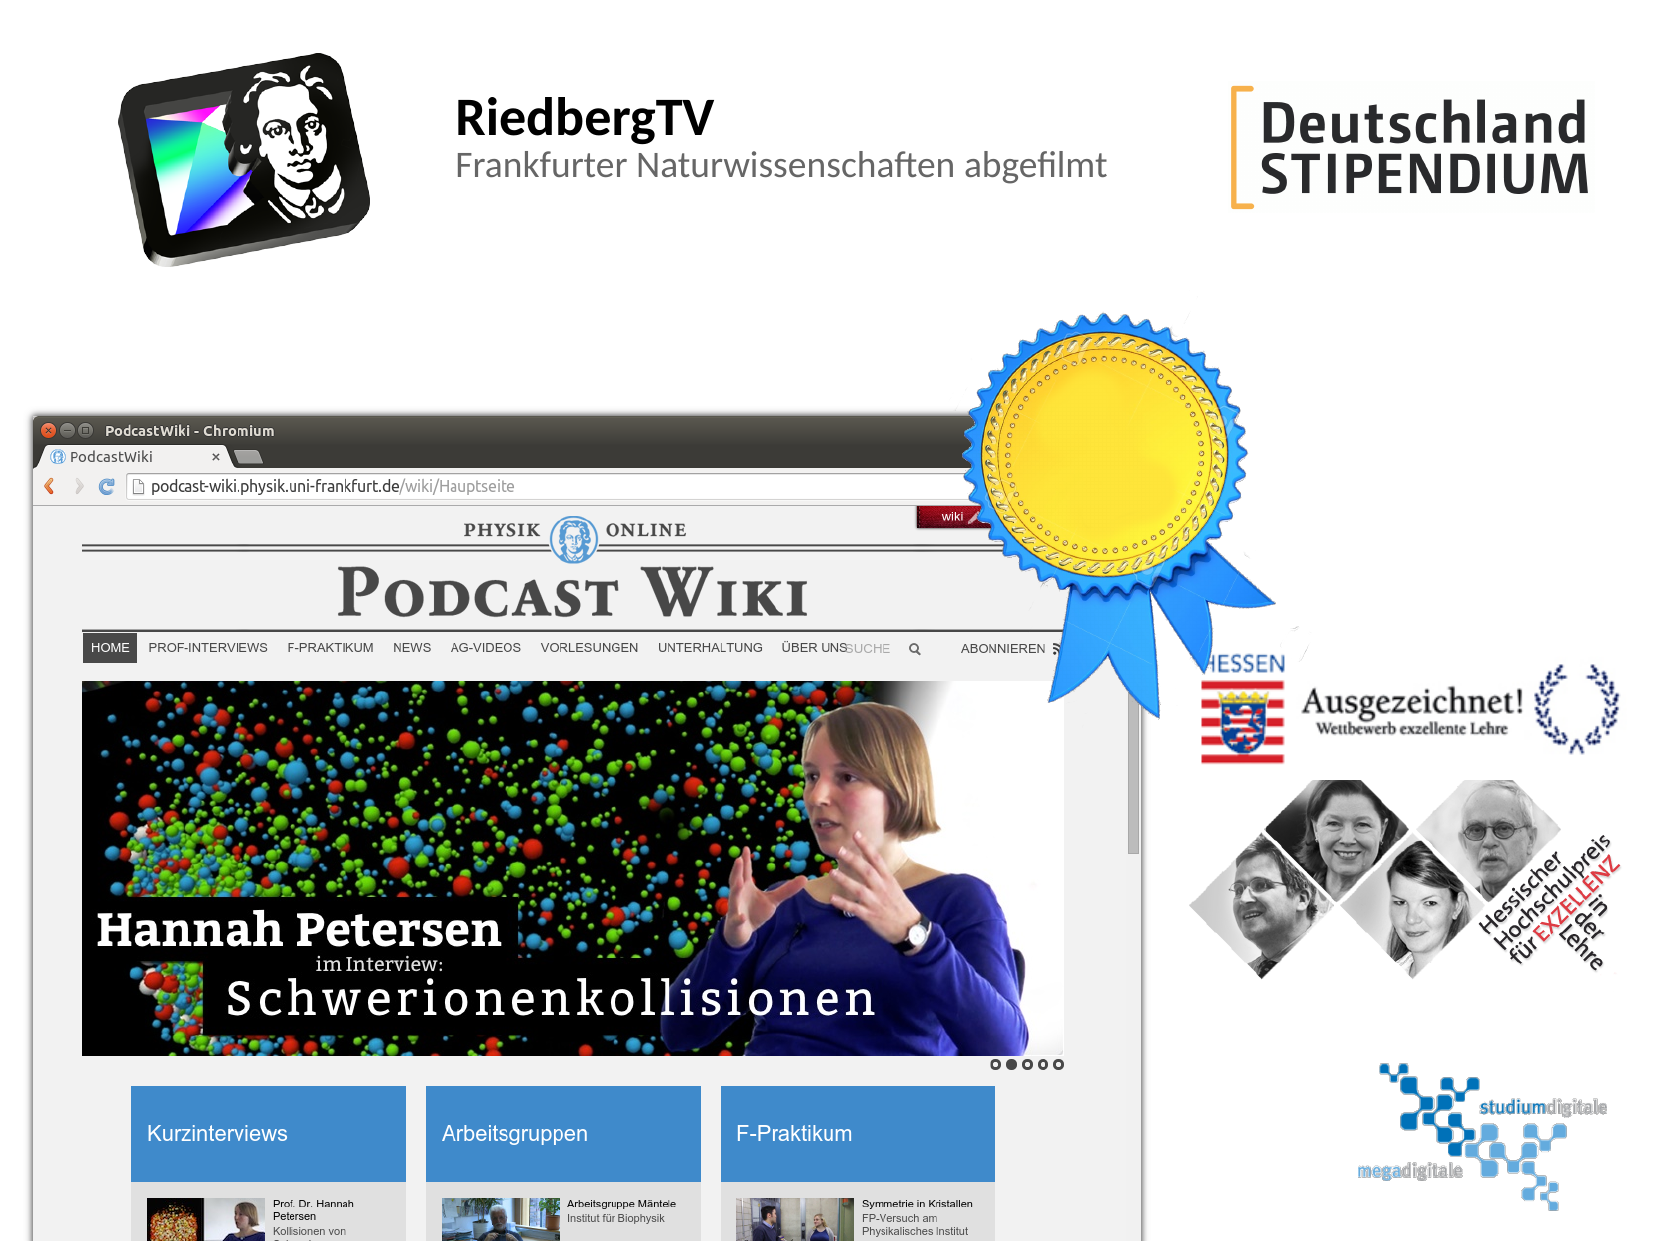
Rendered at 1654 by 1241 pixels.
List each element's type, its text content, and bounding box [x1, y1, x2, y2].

picture [1228, 81, 1595, 213]
picture [118, 53, 370, 267]
text_box RiedbergTV Frankfurter Naturwissenschaften abgefilmt [440, 87, 1122, 195]
picture [1181, 780, 1633, 993]
picture [1358, 1053, 1607, 1217]
picture [23, 272, 1630, 1241]
